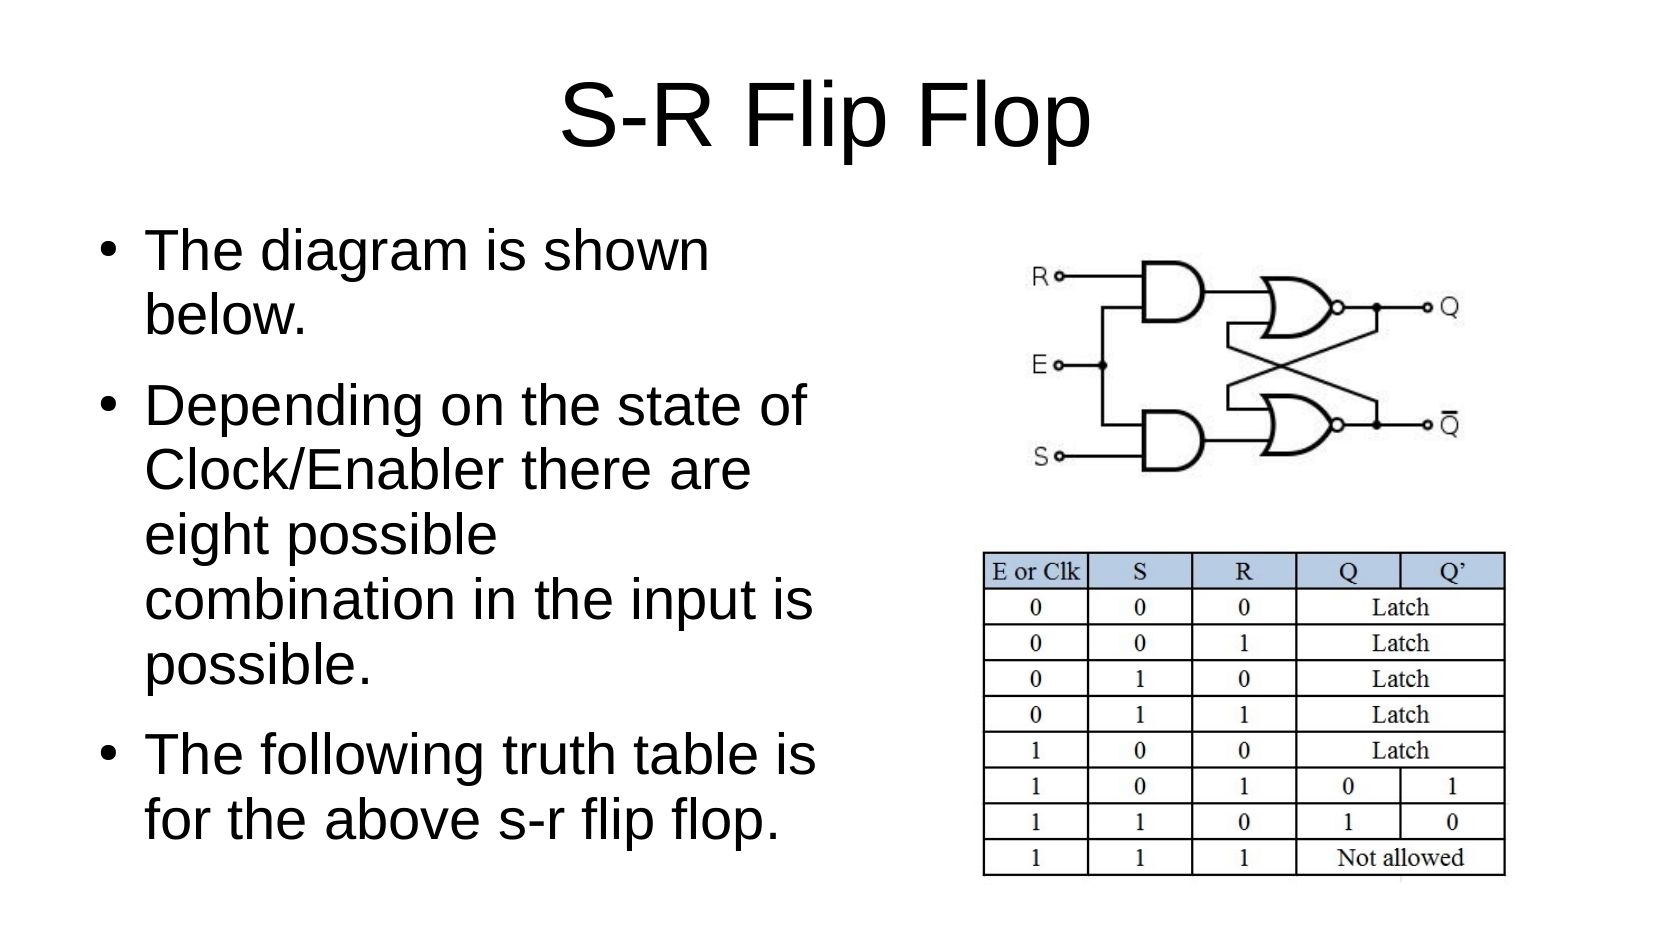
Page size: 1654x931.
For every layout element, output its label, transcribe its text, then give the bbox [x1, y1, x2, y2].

title S-R Flip Flop [82, 37, 1571, 193]
list The diagram is shown below. Depending on the state of Clock/Enabler there are eight possible combination in the input is possible. The following truth table is for the above s-r flip flop. [82, 217, 826, 901]
picture [975, 545, 1517, 886]
picture [1001, 253, 1471, 481]
